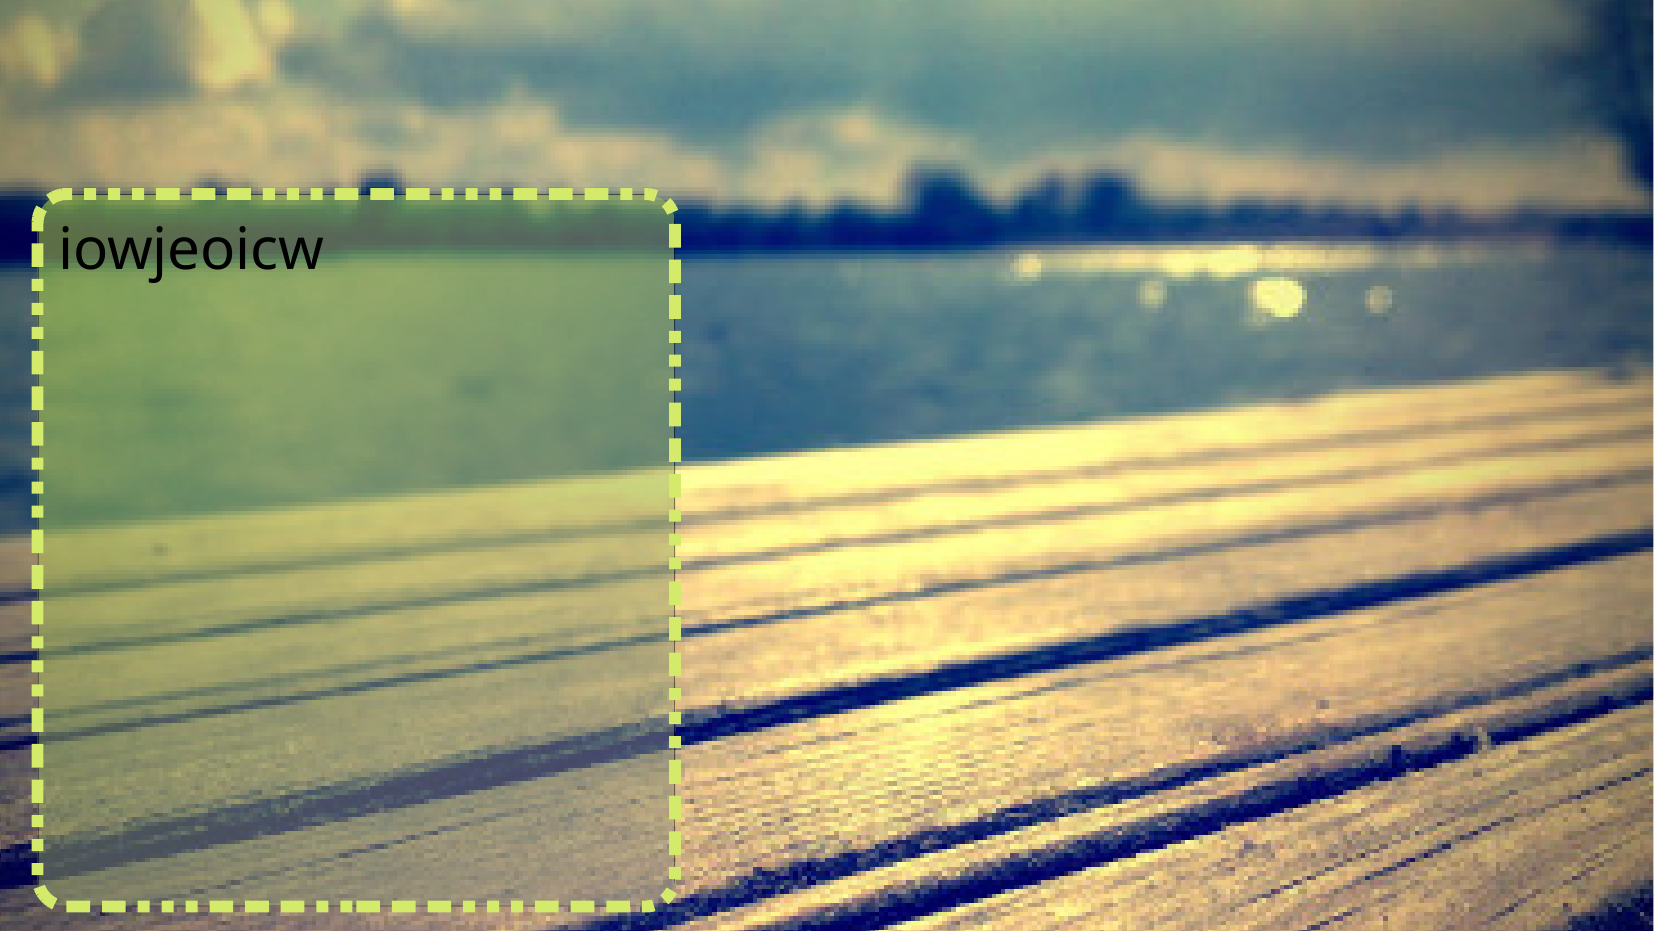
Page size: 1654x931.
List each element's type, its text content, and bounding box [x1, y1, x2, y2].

text_box iowjeoicw [37, 193, 676, 907]
picture [0, 0, 1654, 931]
